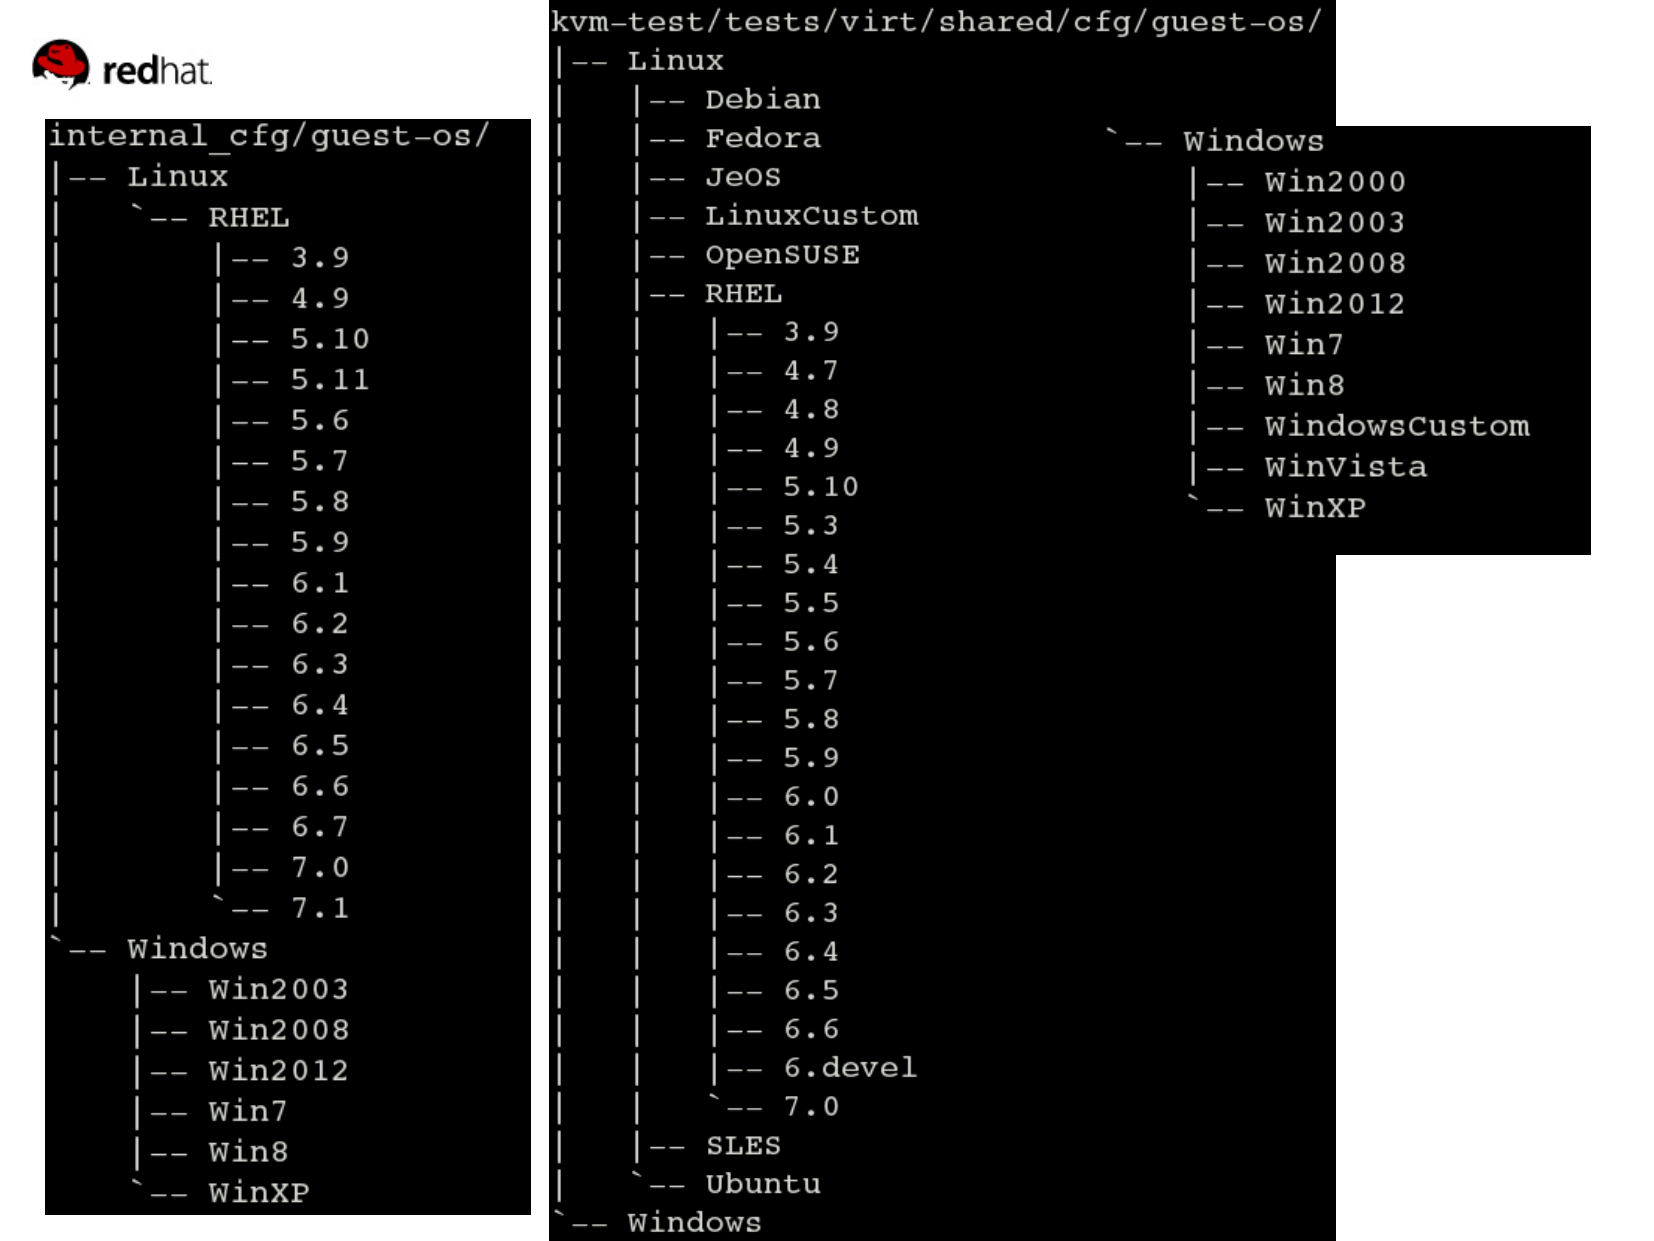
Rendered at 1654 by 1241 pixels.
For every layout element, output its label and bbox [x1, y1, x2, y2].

picture [45, 119, 531, 1216]
picture [31, 37, 212, 98]
picture [549, 0, 1591, 1241]
